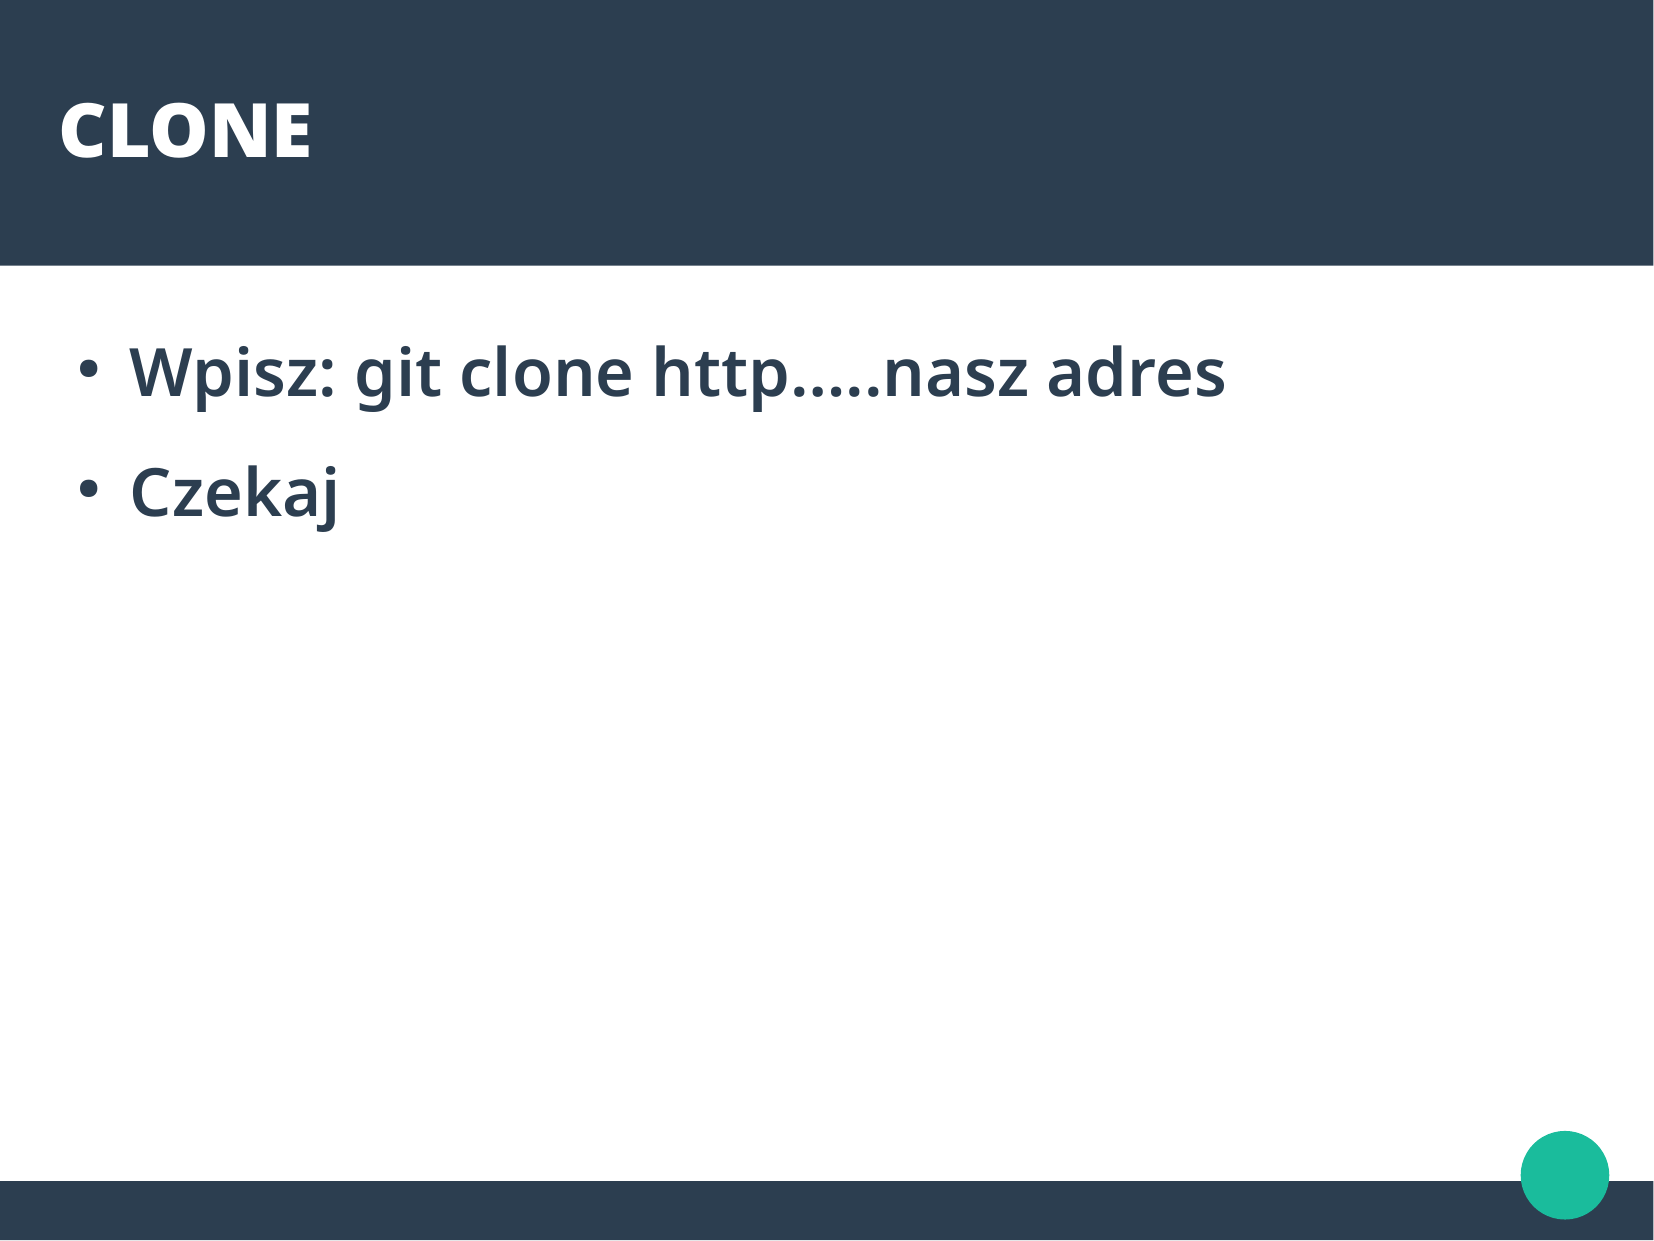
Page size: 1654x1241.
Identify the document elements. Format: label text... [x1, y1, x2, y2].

list Wpisz: git clone http…..nasz adres Czekaj [59, 324, 1595, 1152]
title CLONE [59, 49, 1595, 207]
